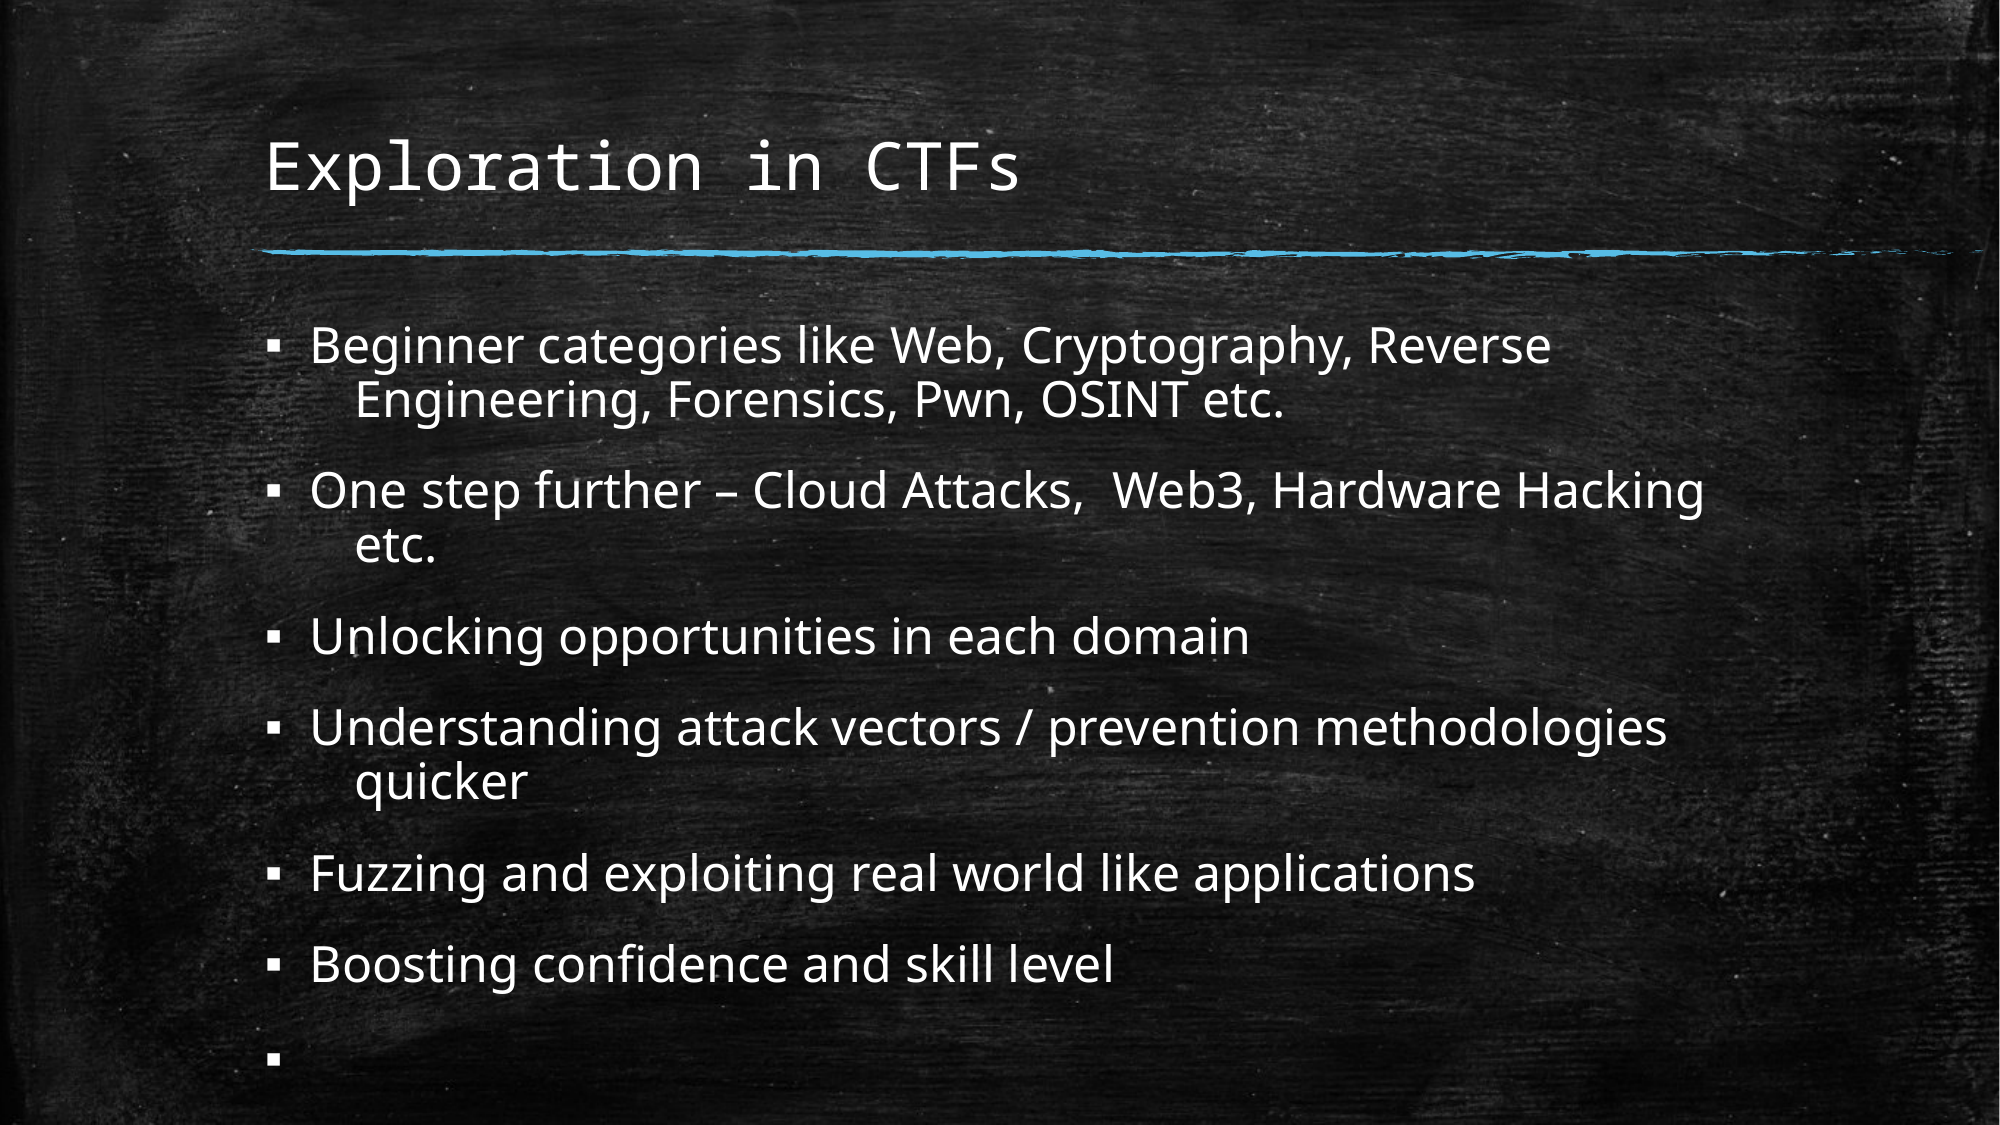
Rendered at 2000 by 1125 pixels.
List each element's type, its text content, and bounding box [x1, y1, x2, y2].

title Exploration in CTFs [249, 45, 1750, 213]
list Beginner categories like Web, Cryptography, Reverse Engineering, Forensics, Pwn, OSINT etc. One step further – Cloud Attacks, Web3, Hardware Hacking etc. Unlocking opportunities in each domain Understanding attack vectors / prevention methodologies quicker Fuzzing and exploiting real world like applications Boosting confidence and skill level [249, 312, 1750, 1013]
